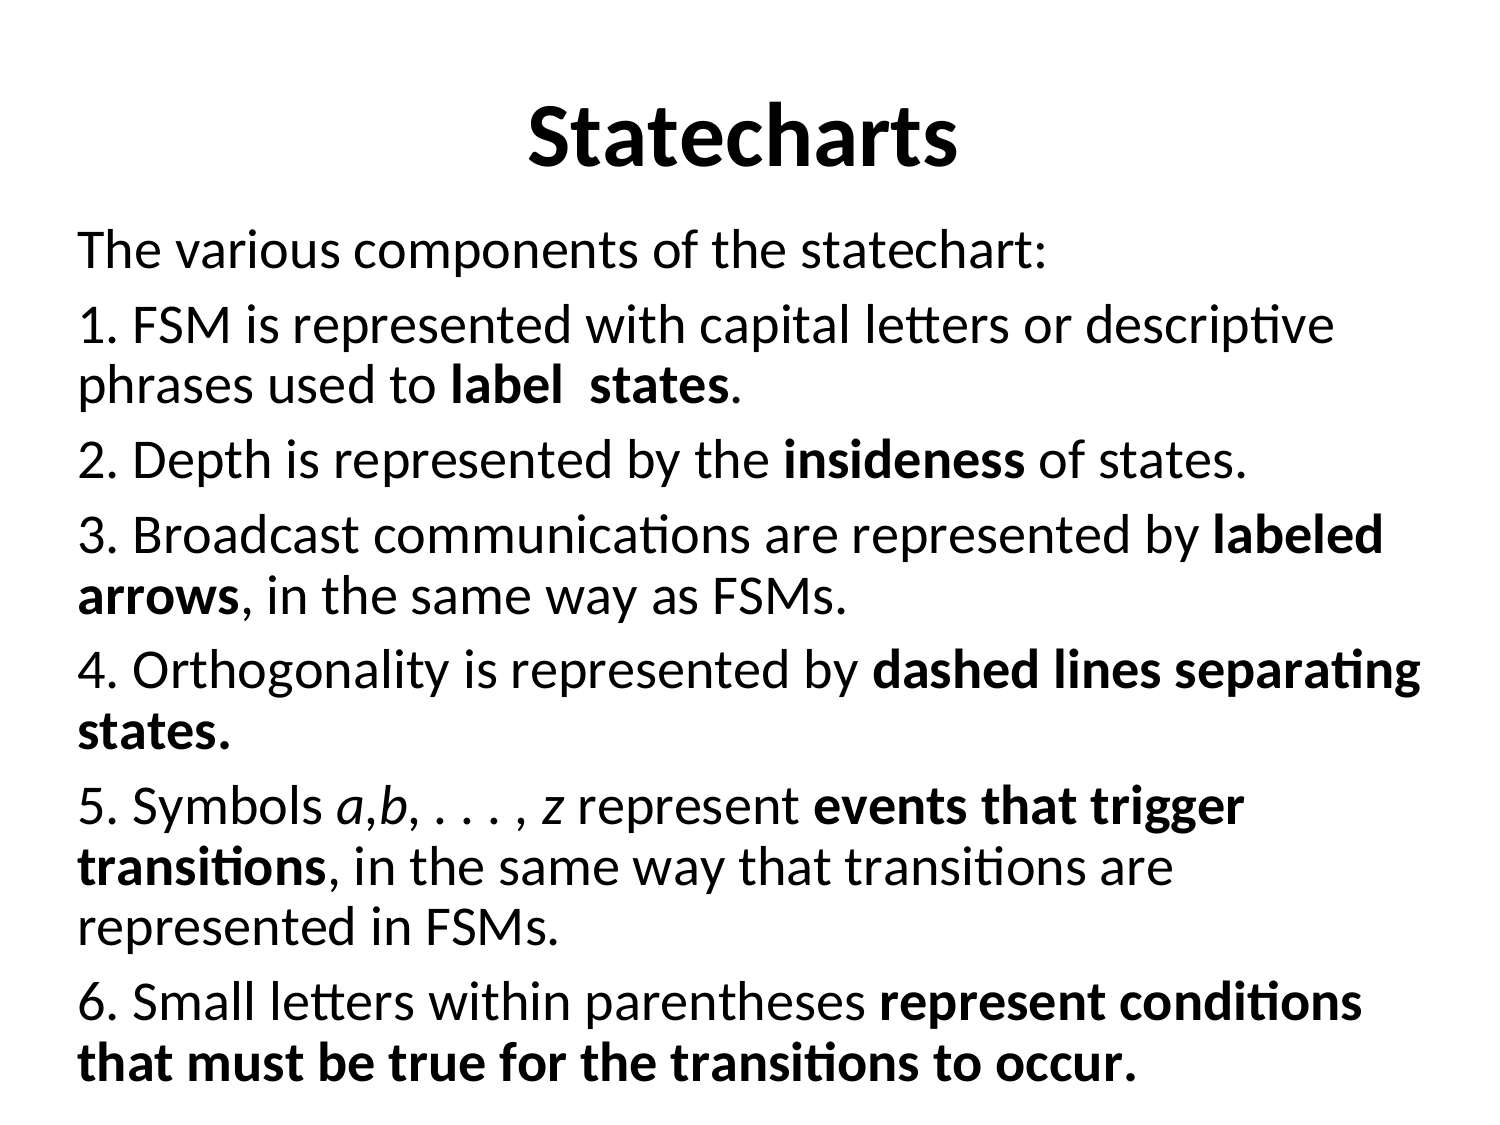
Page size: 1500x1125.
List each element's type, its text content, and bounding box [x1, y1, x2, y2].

subtitle The various components of the statechart: 1. FSM is represented with capital letters or descriptive phrases used to label states. 2. Depth is represented by the insideness of states. 3. Broadcast communications are represented by labeled arrows, in the same way as FSMs. 4. Orthogonality is represented by dashed lines separating states. 5. Symbols a,b, . . . , z represent events that trigger transitions, in the same way that transitions are represented in FSMs. 6. Small letters within parentheses represent conditions that must be true for the transitions to occur. [62, 212, 1438, 1100]
title Statecharts [0, 21, 1488, 238]
